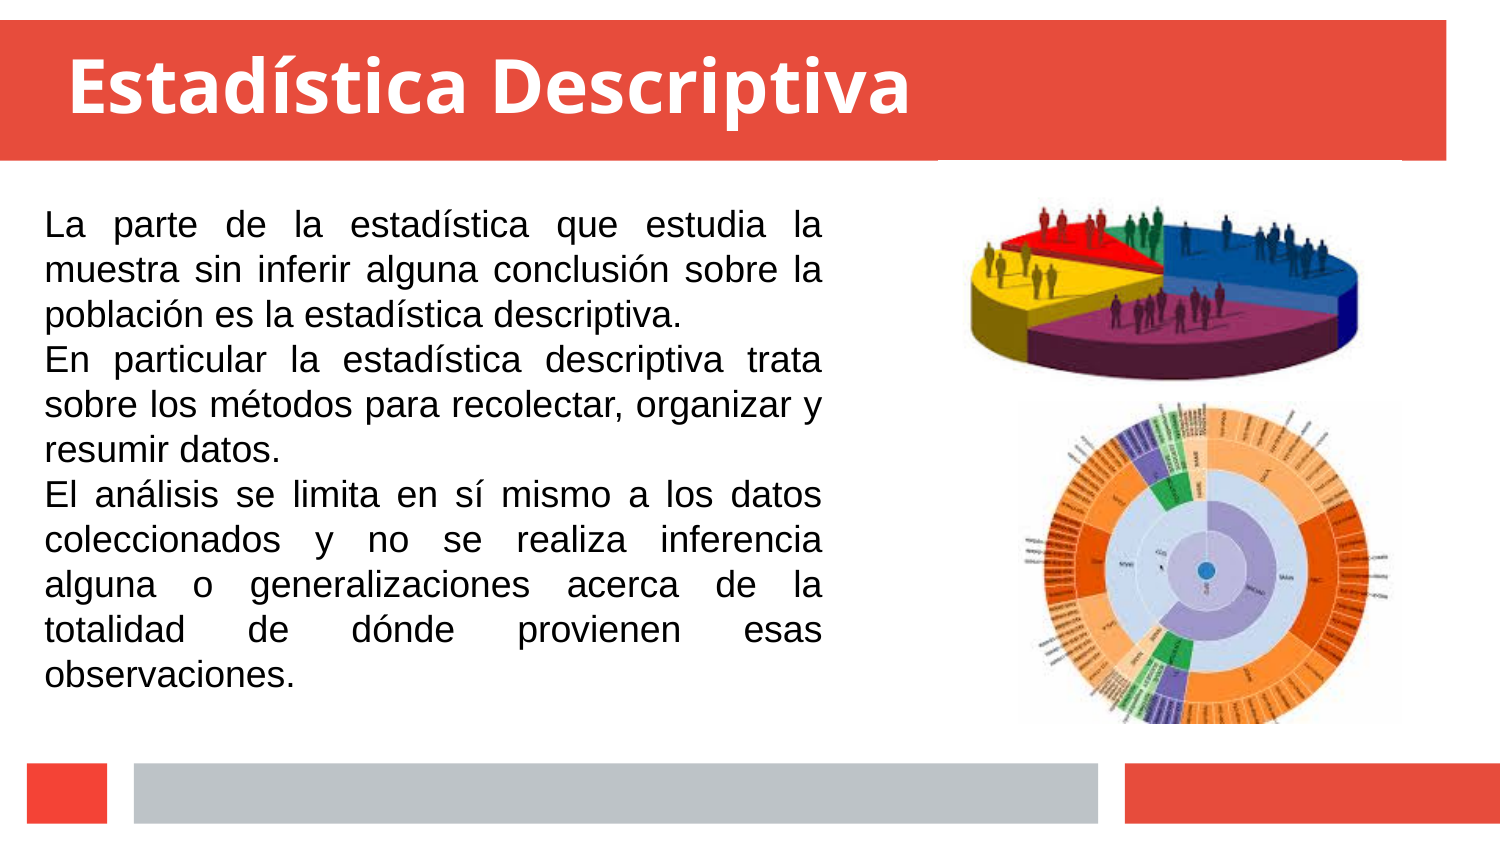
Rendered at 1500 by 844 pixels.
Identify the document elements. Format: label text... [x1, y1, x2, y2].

subtitle La parte de la estadística que estudia la muestra sin inferir alguna conclusión sobre la población es la estadística descriptiva. En particular la estadística descriptiva trata sobre los métodos para recolectar, organizar y resumir datos. El análisis se limita en sí mismo a los datos coleccionados y no se realiza inferencia alguna o generalizaciones acerca de la totalidad de dónde provienen esas observaciones. [31, 187, 835, 710]
picture [938, 160, 1402, 724]
title Estadística Descriptiva [53, 40, 1447, 141]
